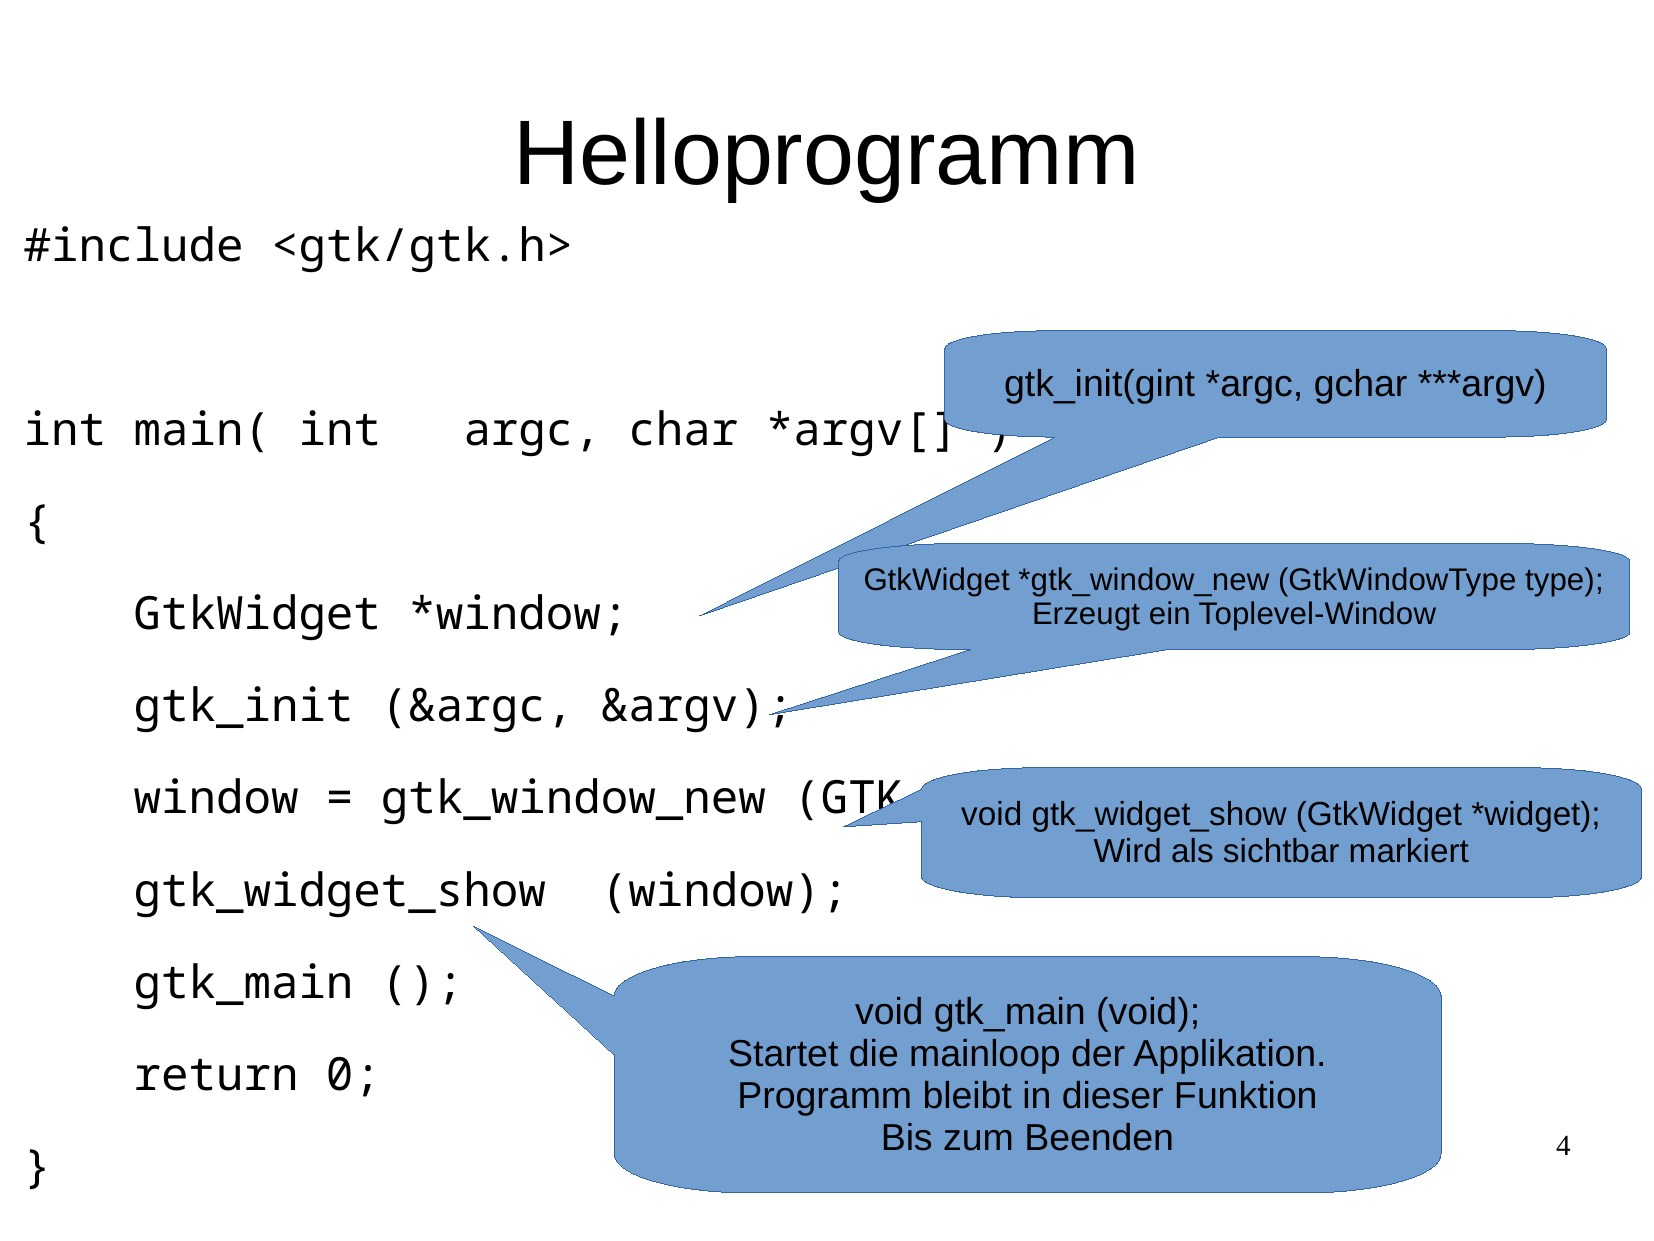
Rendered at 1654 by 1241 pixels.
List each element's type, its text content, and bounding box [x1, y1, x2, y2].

text_box GtkWidget *gtk_window_new (GtkWindowType type); Erzeugt ein Toplevel-Window [769, 543, 1630, 715]
title Helloprogramm [82, 49, 1571, 212]
text_box void gtk_widget_show (GtkWidget *widget); Wird als sichtbar markiert [843, 767, 1642, 898]
list #include <gtk/gtk.h> int main( int argc, char *argv[] ) { GtkWidget *window; gtk_init (&argc, &argv); window = gtk_window_new (GTK_WINDOW_TOPLEVEL); gtk_widget_show (window); gtk_main (); return 0; } [23, 212, 1571, 1241]
text_box void gtk_main (void); Startet die mainloop der Applikation. Programm bleibt in dieser Funktion Bis zum Beenden [473, 926, 1442, 1193]
text_box gtk_init(gint *argc, gchar ***argv) [699, 330, 1607, 616]
list #include <gtk/gtk.h> int main( int argc, char *argv[] ) { GtkWidget *window; gtk_init (&argc, &argv); window = gtk_window_new (GTK_WINDOW_TOPLEVEL); gtk_widget_show (window); gtk_main (); return 0; } [909, 433, 1571, 546]
